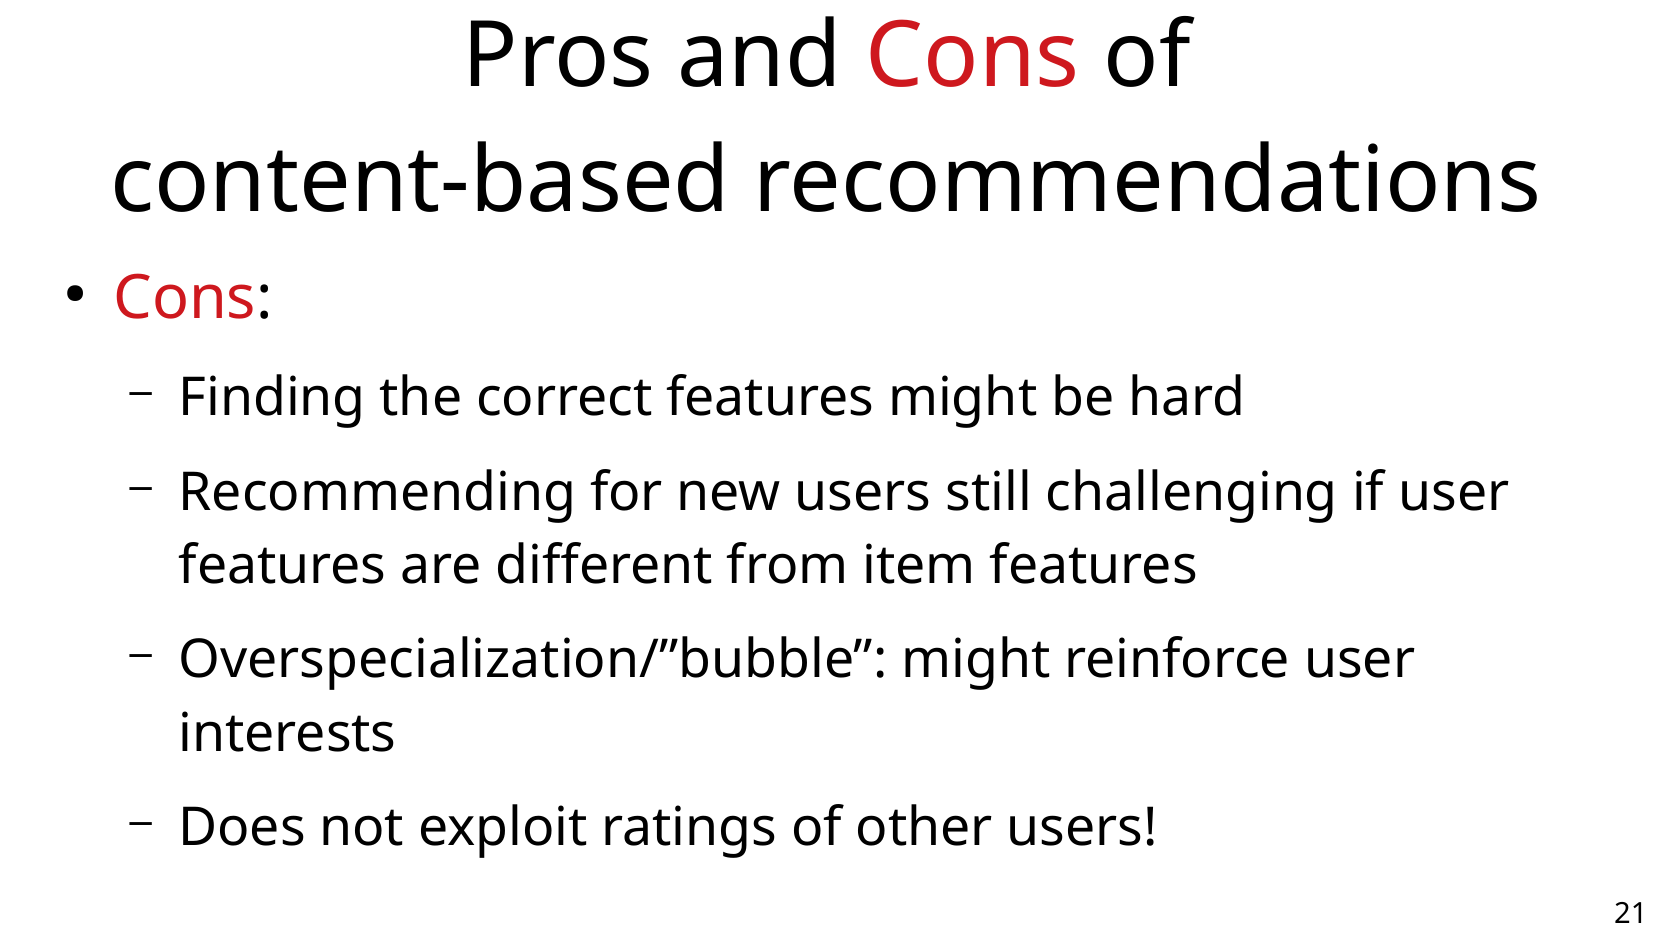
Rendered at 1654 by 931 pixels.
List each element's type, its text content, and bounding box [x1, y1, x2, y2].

list Cons: Finding the correct features might be hard Recommending for new users still challenging if user features are different from item features Overspecialization/”bubble”: might reinforce user interests Does not exploit ratings of other users! [48, 253, 1623, 863]
title Pros and Cons of content-based recommendations [82, 1, 1571, 226]
